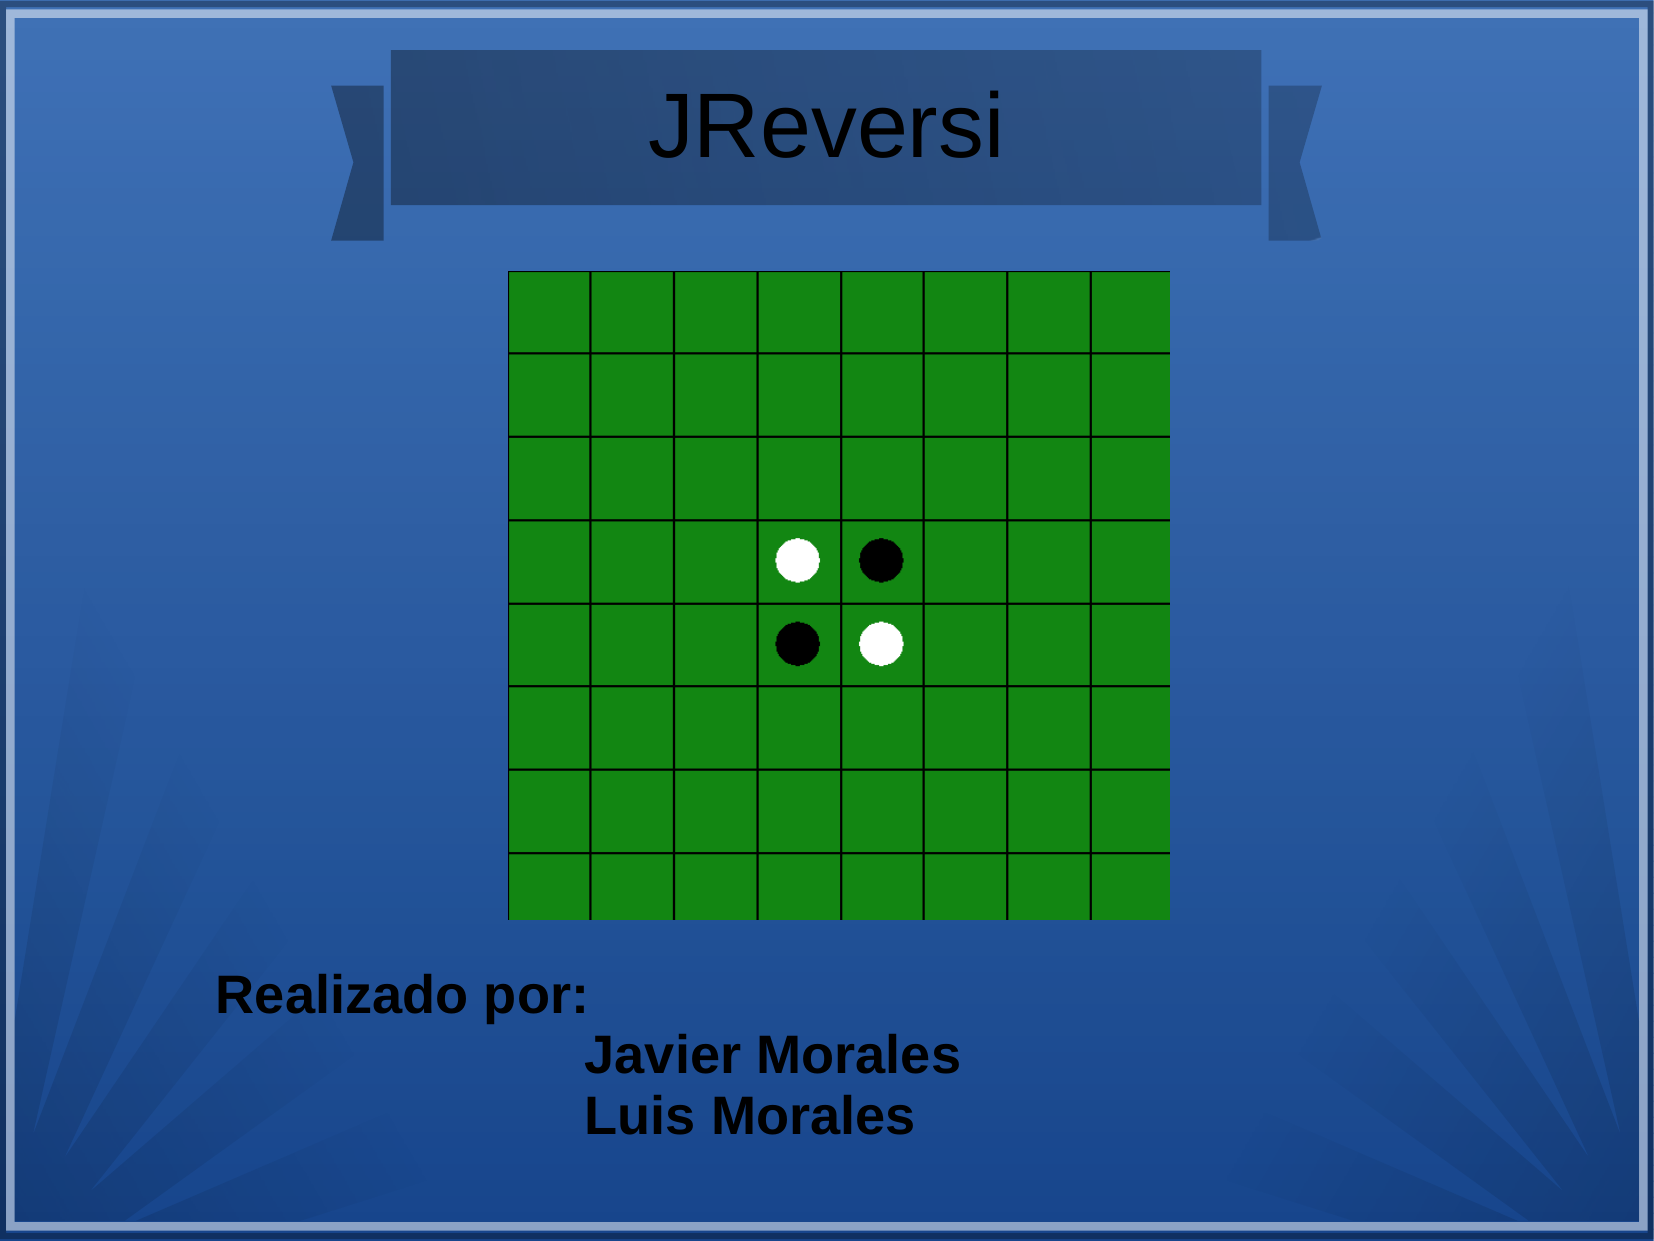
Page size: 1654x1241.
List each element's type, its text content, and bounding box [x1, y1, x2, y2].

text_box Realizado por: Javier Morales Luis Morales [200, 956, 1465, 1200]
title JReversi [389, 47, 1264, 205]
picture [508, 271, 1170, 920]
